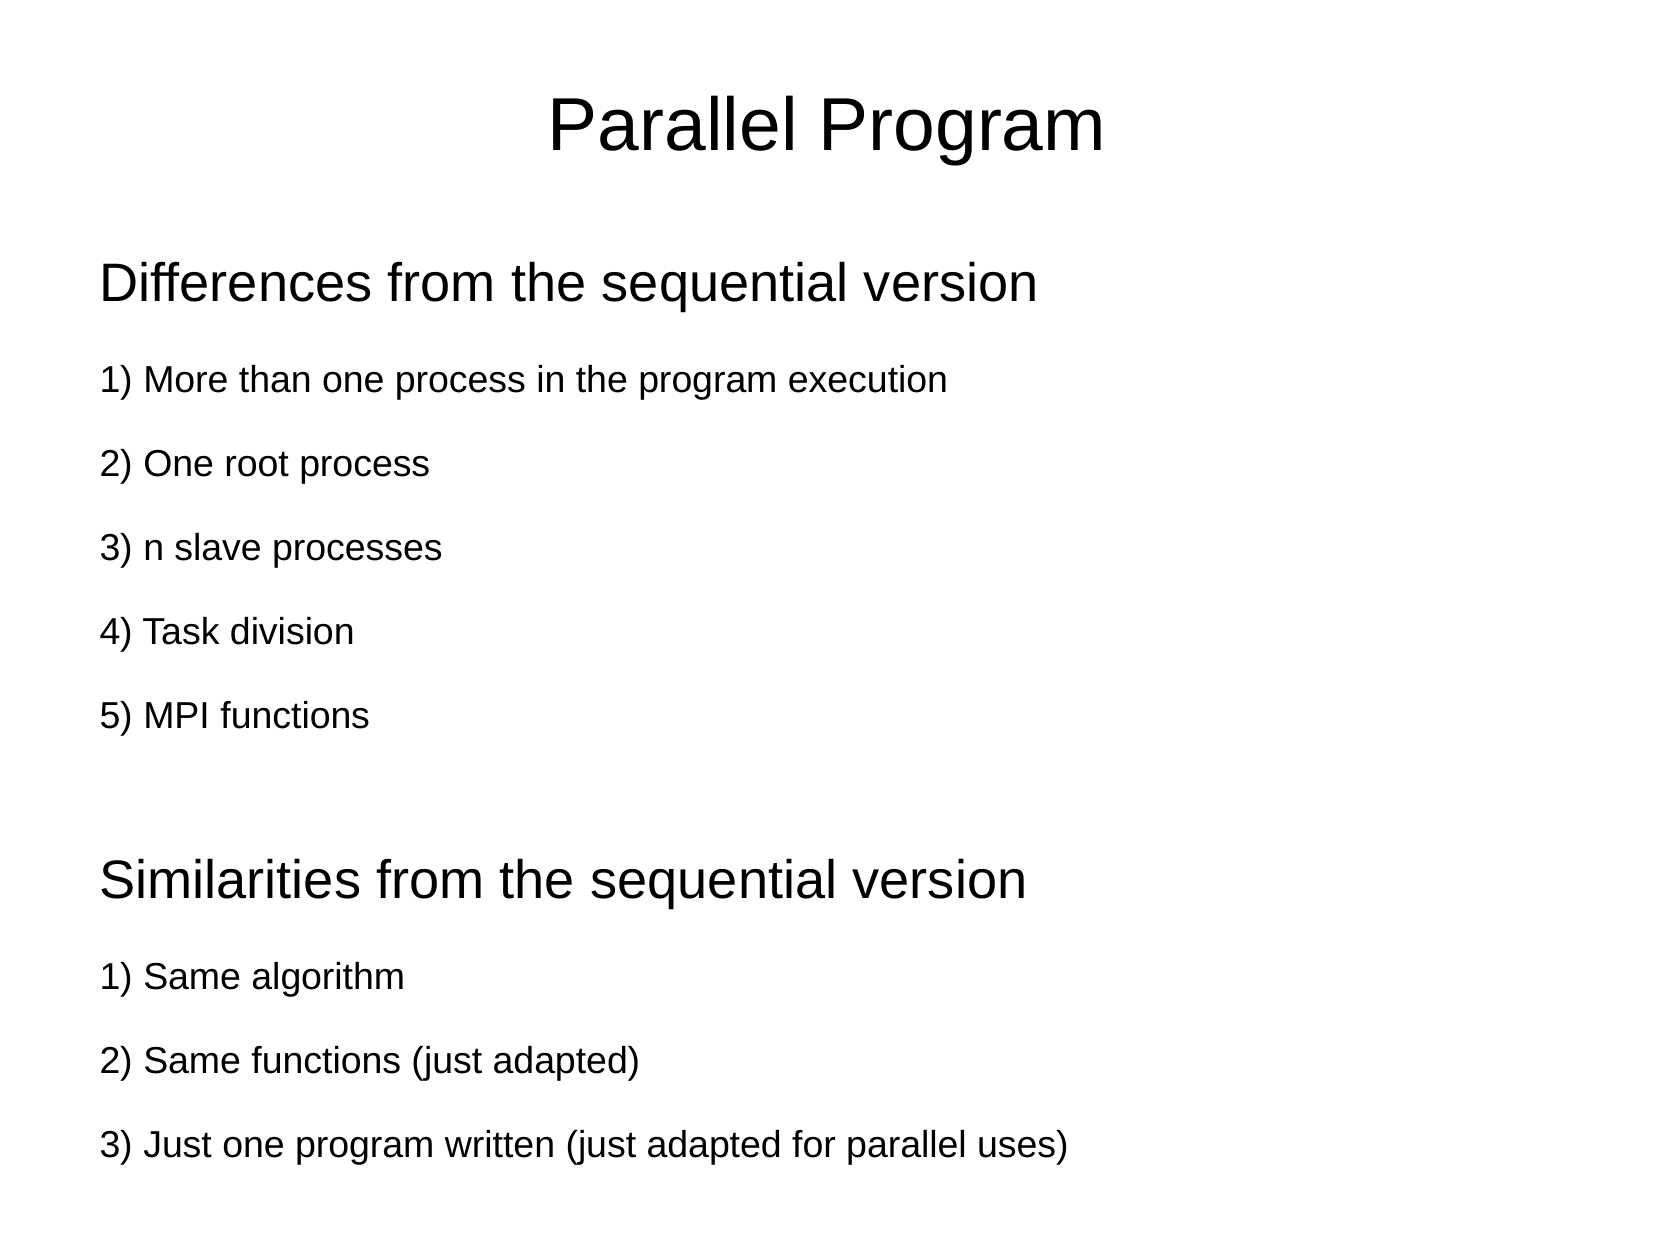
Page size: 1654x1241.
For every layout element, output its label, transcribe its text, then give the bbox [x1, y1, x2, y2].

text_box Similarities from the sequential version [9, 841, 1654, 931]
text_box Differences from the sequential version [9, 245, 1654, 334]
text_box 1) More than one process in the program execution 2) One root process 3) n slave processes 4) Task division 5) MPI functions [9, 351, 1654, 745]
text_box Parallel Program [2, 75, 1652, 174]
text_box 1) Same algorithm 2) Same functions (just adapted) 3) Just one program written (just adapted for parallel uses) [9, 948, 1654, 1174]
